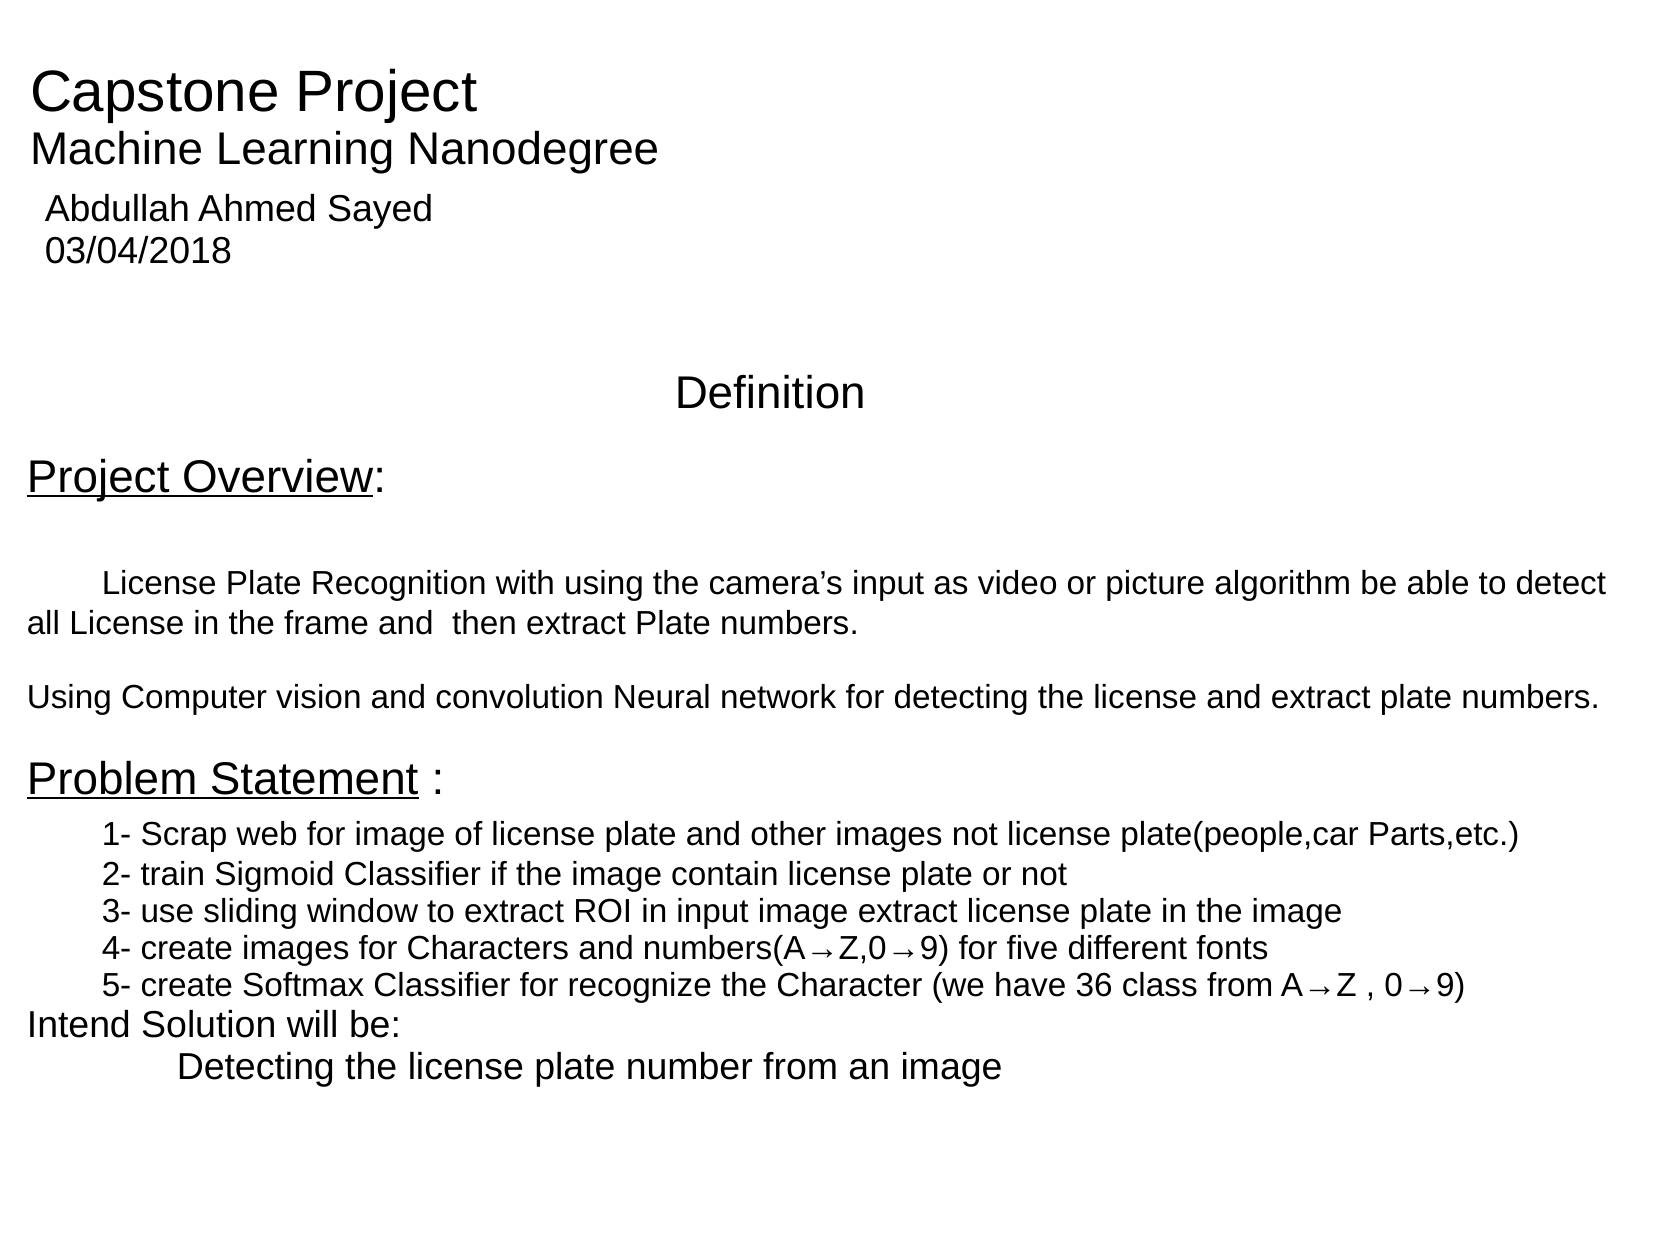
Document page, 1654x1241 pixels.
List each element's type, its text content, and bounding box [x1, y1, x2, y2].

subtitle Project Overview: License Plate Recognition with using the camera’s input as video or picture algorithm be able to detect all License in the frame and then extract Plate numbers. Using Computer vision and convolution Neural network for detecting the license and extract plate numbers. Problem Statement : 1- Scrap web for image of license plate and other images not license plate(people,car Parts,etc.) 2- train Sigmoid Classifier if the image contain license plate or not 3- use sliding window to extract ROI in input image extract license plate in the image 4- create images for Characters and numbers(A→Z,0→9) for five different fonts 5- create Softmax Classifier for recognize the Character (we have 36 class from A→Z , 0→9) Intend Solution will be: Detecting the license plate number from an image [26, 450, 1636, 1171]
text_box Definition [660, 360, 961, 427]
text_box Abdullah Ahmed Sayed 03/04/2018 [30, 180, 586, 279]
title Capstone Project Machine Learning Nanodegree [30, 58, 713, 181]
